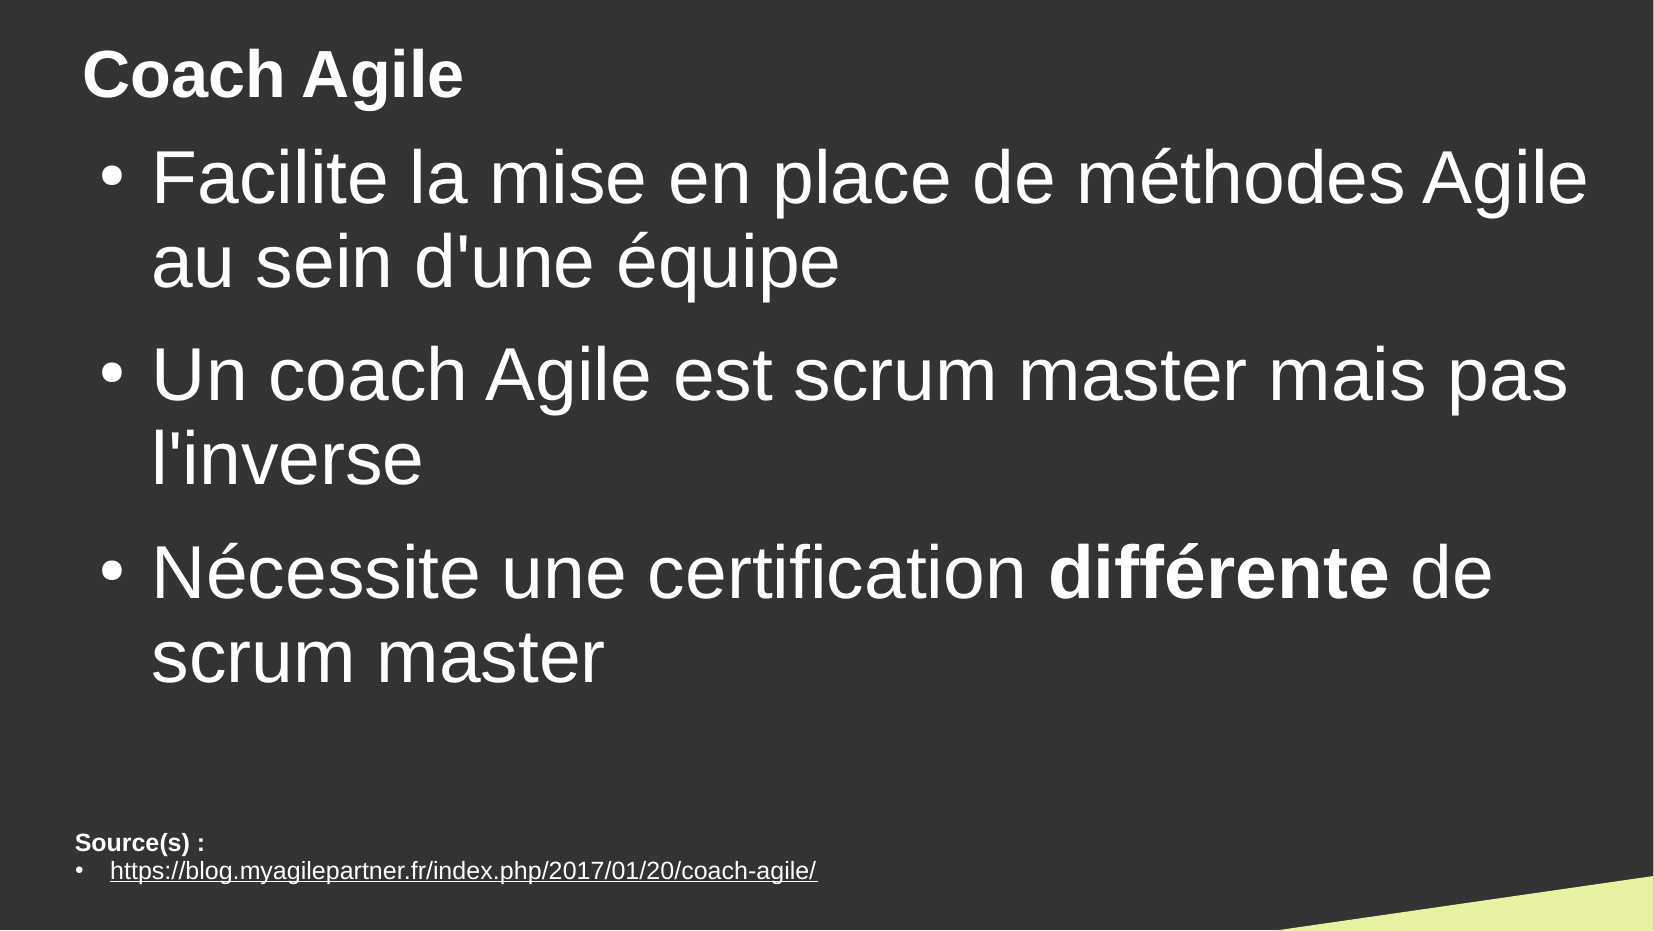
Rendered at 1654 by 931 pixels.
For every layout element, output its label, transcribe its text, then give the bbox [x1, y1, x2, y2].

title Coach Agile [82, 37, 1571, 122]
list Facilite la mise en place de méthodes Agile au sein d'une équipe Un coach Agile est scrum master mais pas l'inverse Nécessite une certification différente de scrum master [80, 135, 1620, 777]
text_box [1272, 875, 1654, 931]
text_box Source(s) : https://blog.myagilepartner.fr/index.php/2017/01/20/coach-agile/ [60, 821, 1546, 921]
